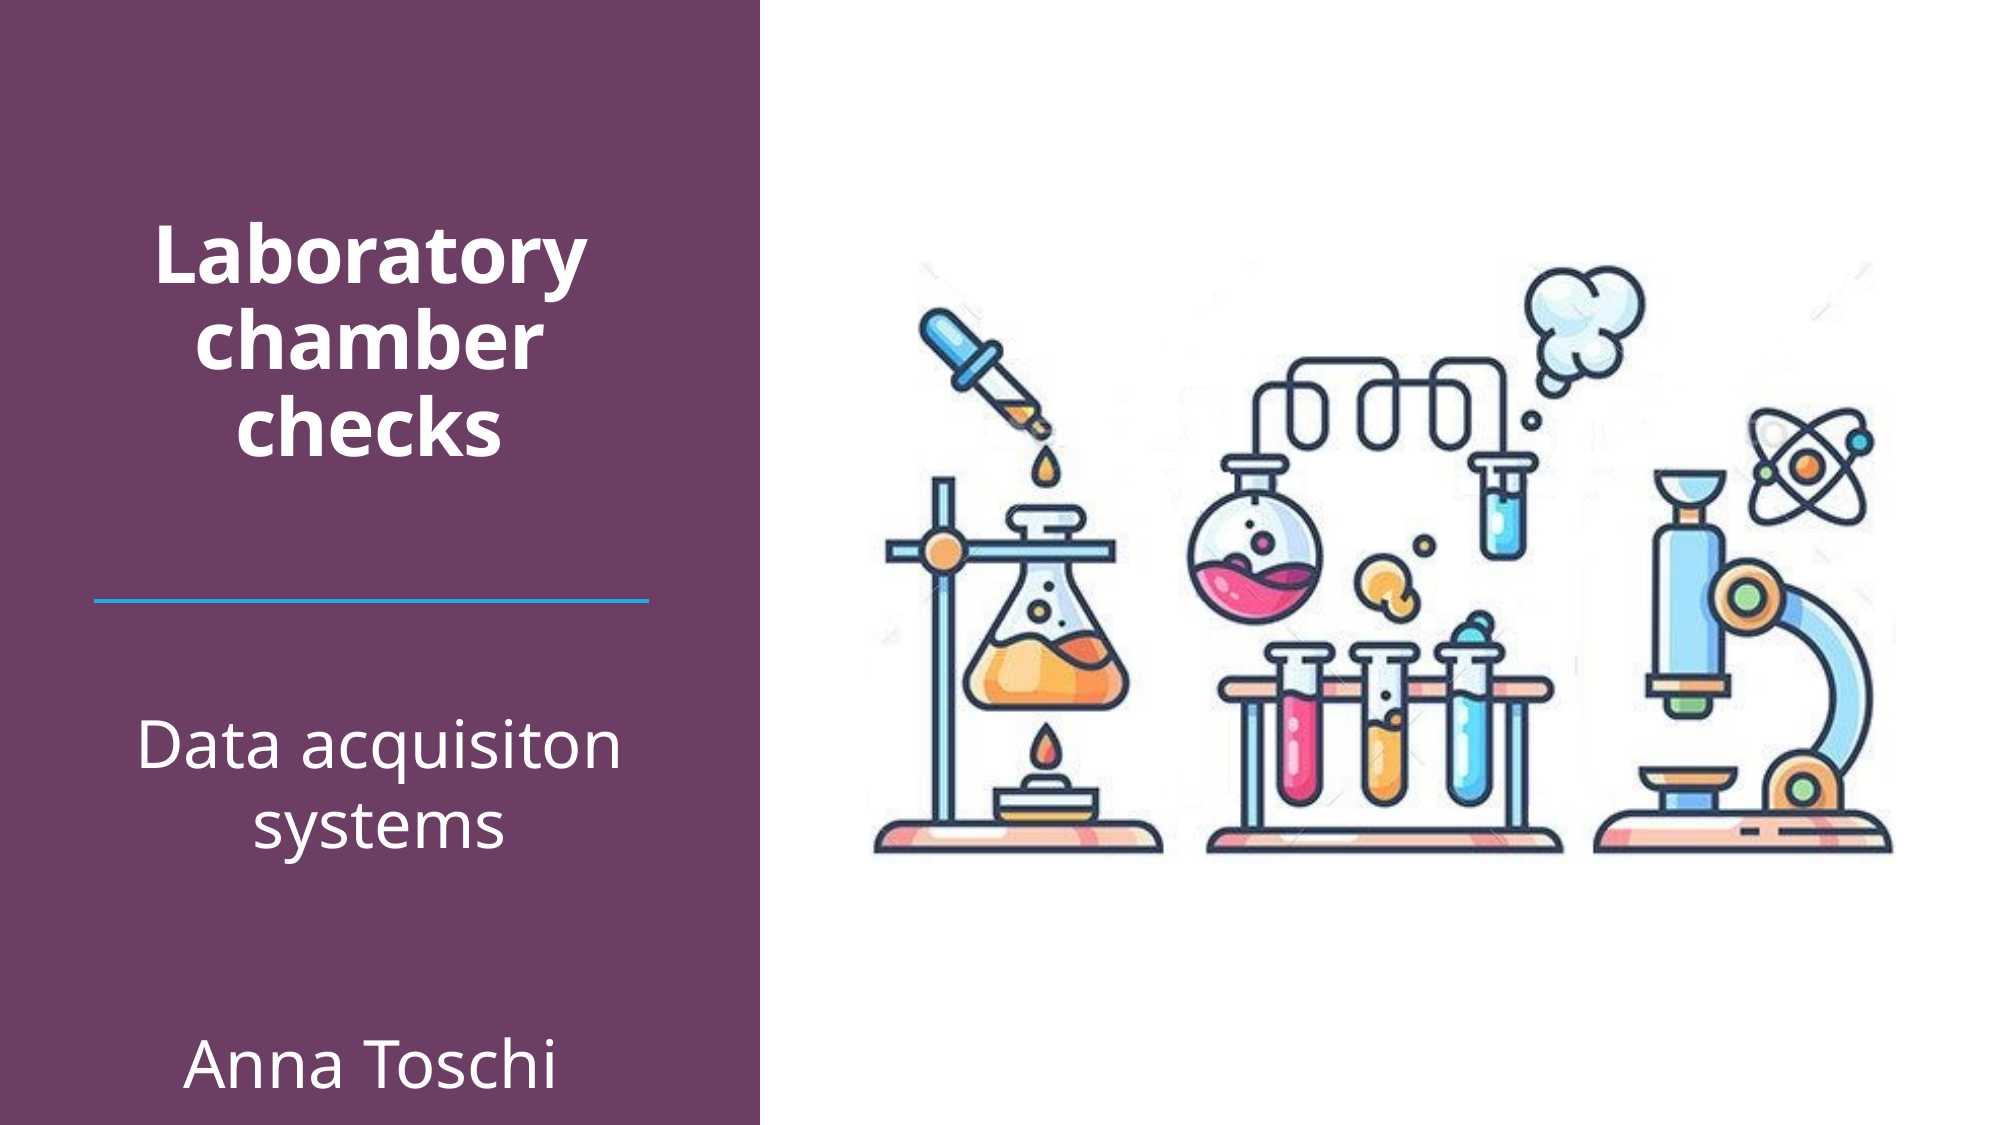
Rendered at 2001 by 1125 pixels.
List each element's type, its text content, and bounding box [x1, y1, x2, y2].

title Laboratory chamber checks [69, 132, 670, 482]
picture [866, 261, 1896, 864]
text_box Data acquisiton systems Anna Toschi [35, 694, 725, 1114]
text_box [0, 0, 2000, 1125]
